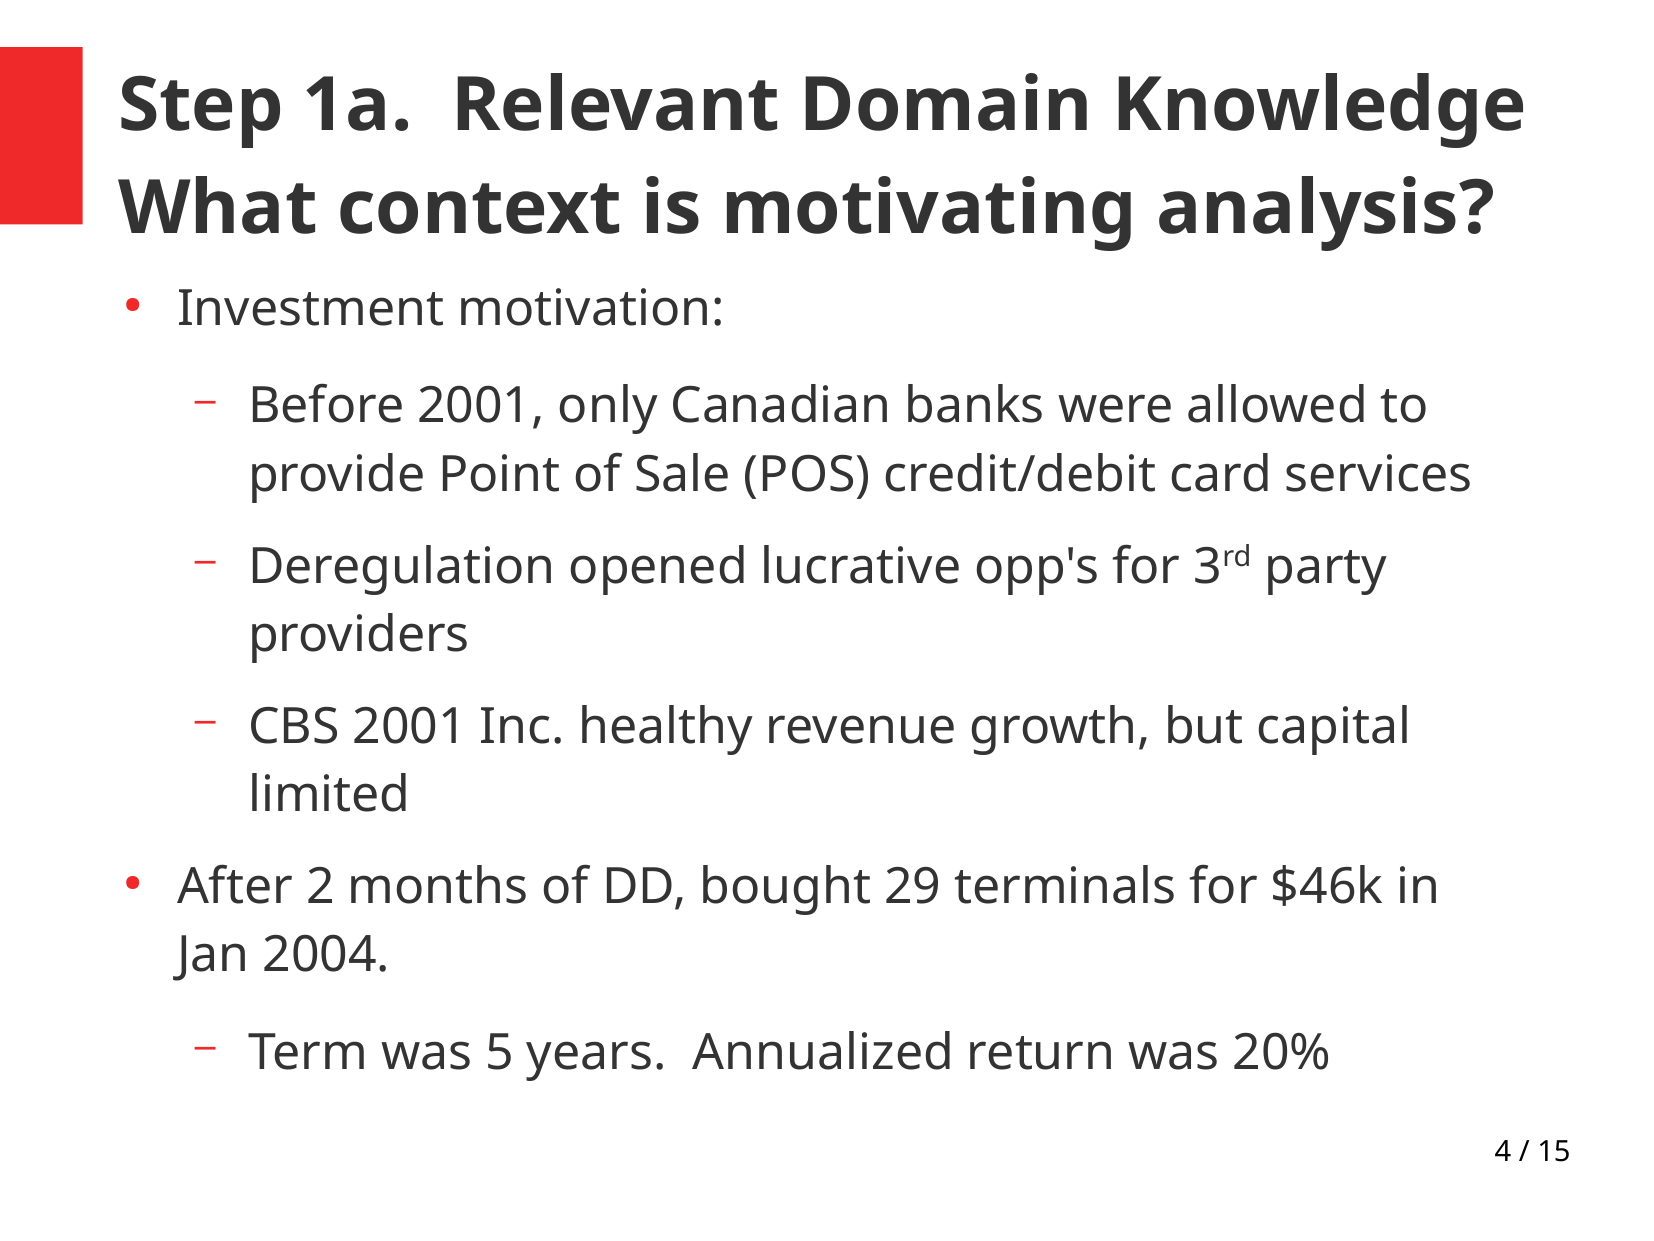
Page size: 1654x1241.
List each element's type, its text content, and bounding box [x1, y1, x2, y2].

title Step 1a. Relevant Domain Knowledge What context is motivating analysis? [118, 49, 1571, 257]
list Investment motivation: Before 2001, only Canadian banks were allowed to provide Point of Sale (POS) credit/debit card services Deregulation opened lucrative opp's for 3rd party providers CBS 2001 Inc. healthy revenue growth, but capital limited After 2 months of DD, bought 29 terminals for $46k in Jan 2004. Term was 5 years. Annualized return was 20% [106, 271, 1524, 1123]
